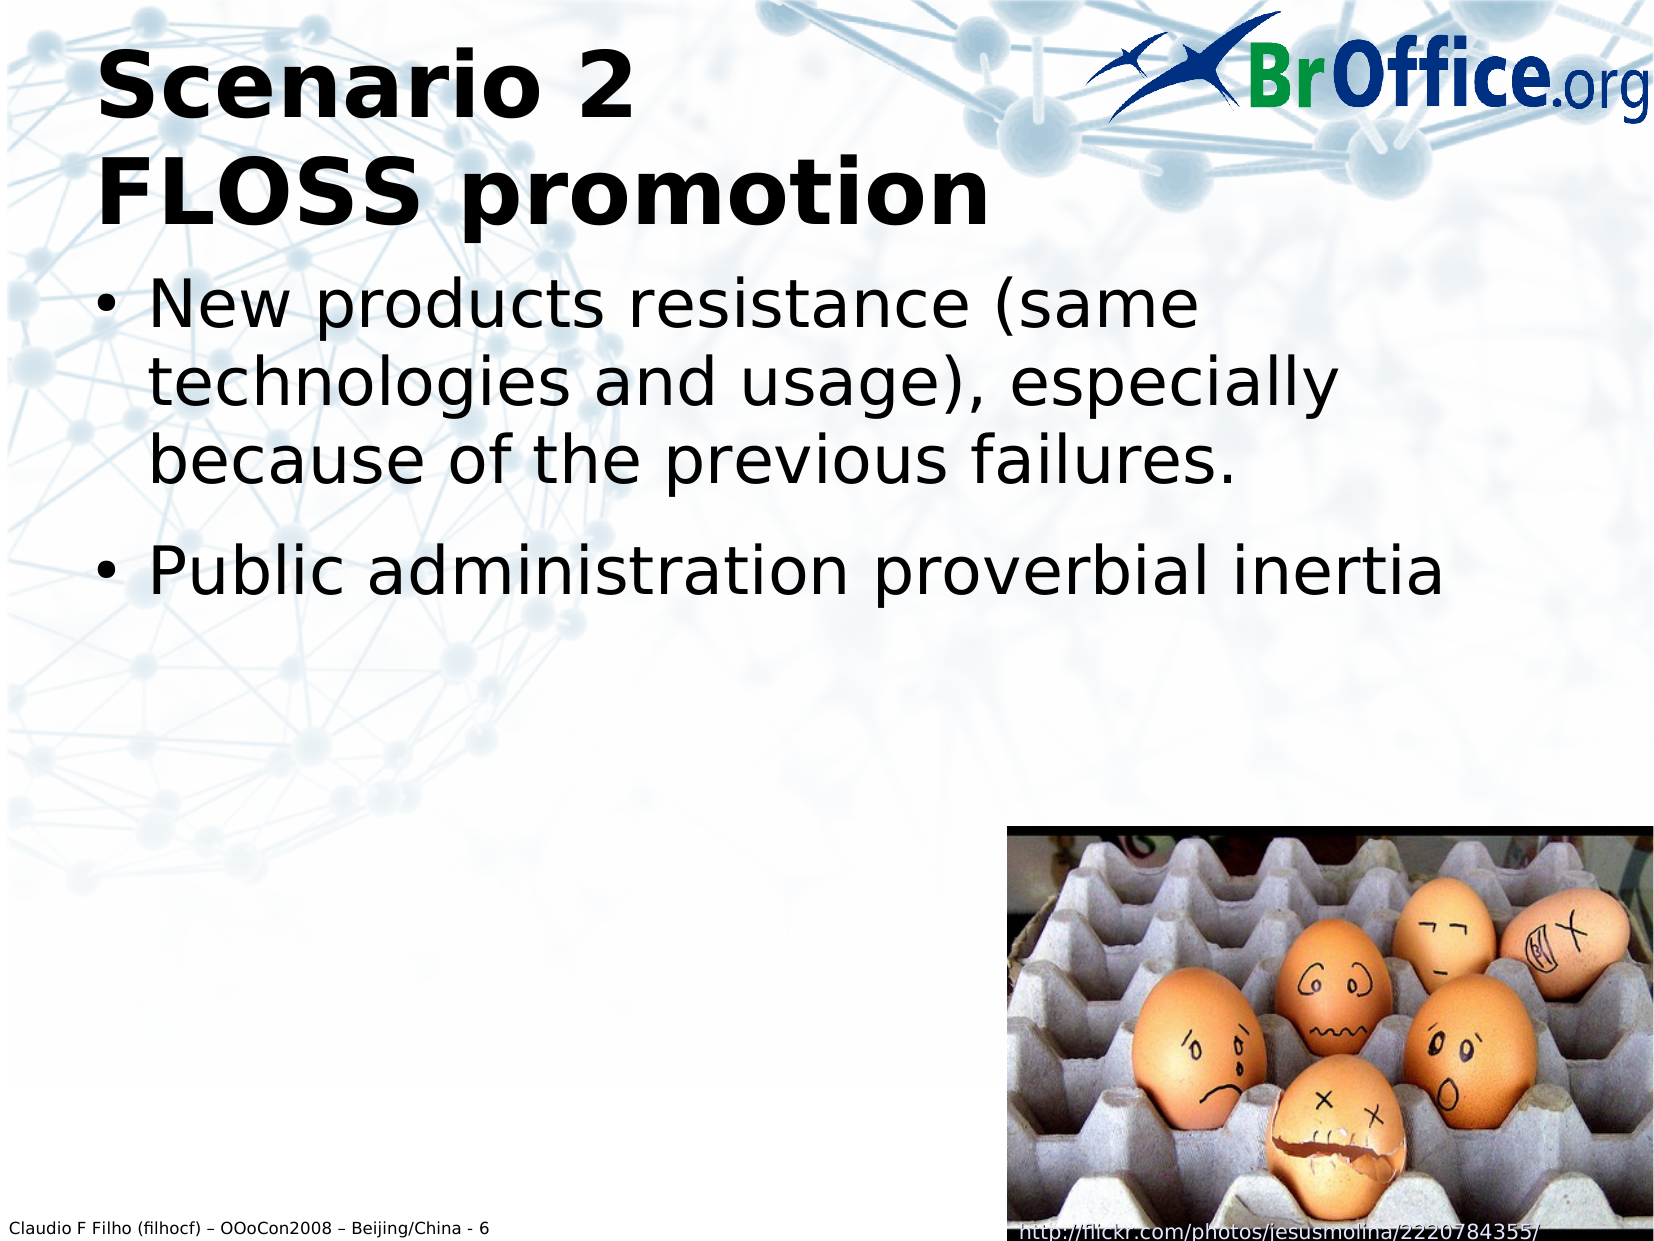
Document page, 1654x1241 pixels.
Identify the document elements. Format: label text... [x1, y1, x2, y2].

list New products resistance (same technologies and usage), especially because of the previous failures. Public administration proverbial inertia [76, 265, 1625, 1158]
text_box http://flickr.com/photos/jesusmolina/2220784355/ [1003, 1212, 1565, 1241]
picture [7, 0, 1654, 1241]
title Scenario 2 FLOSS promotion [94, 31, 1093, 246]
